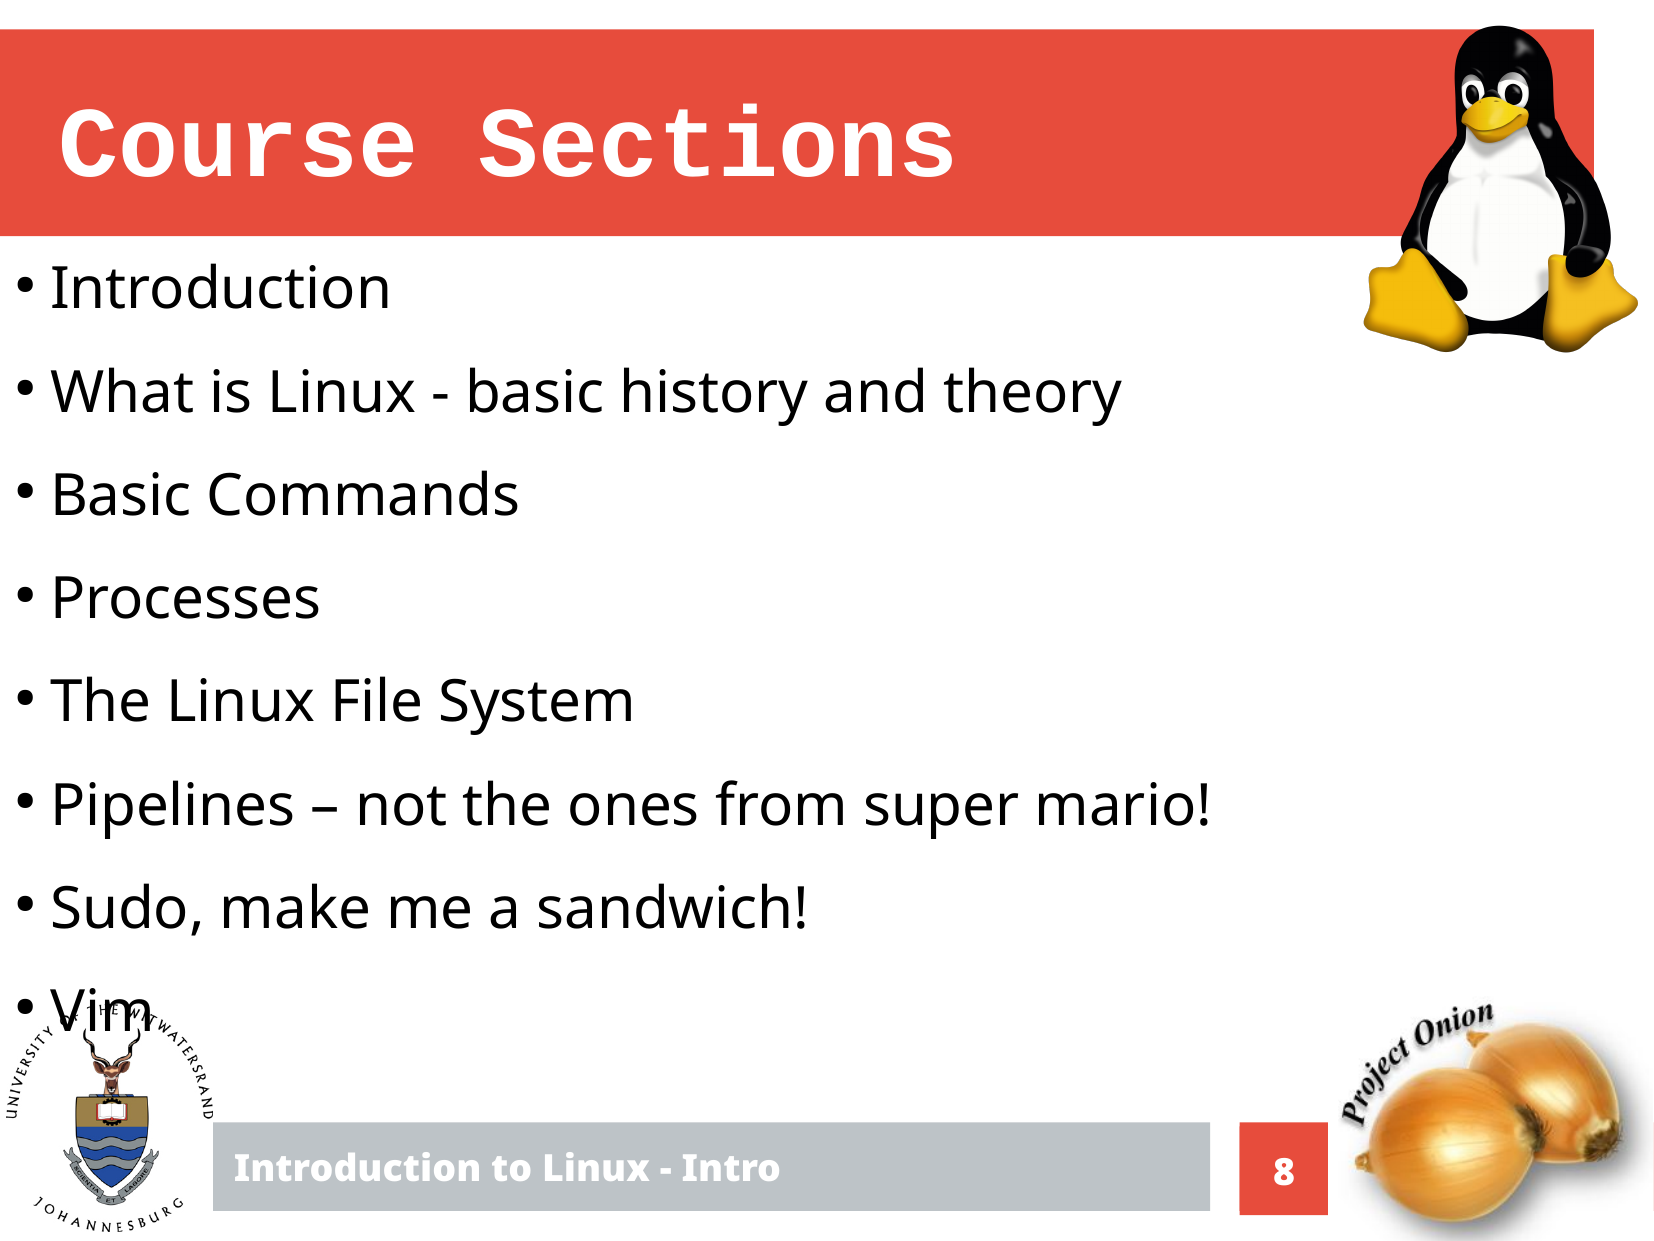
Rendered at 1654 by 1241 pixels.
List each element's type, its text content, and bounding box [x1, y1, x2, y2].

picture [1345, 4, 1653, 367]
picture [6, 1105, 213, 1232]
text_box Introduction What is Linux - basic history and theory Basic Commands Processes The Linux File System Pipelines – not the ones from super mario! Sudo, make me a sandwich! Vim [0, 239, 1602, 1105]
picture [1328, 986, 1653, 1241]
title Course Sections [58, 59, 1594, 207]
